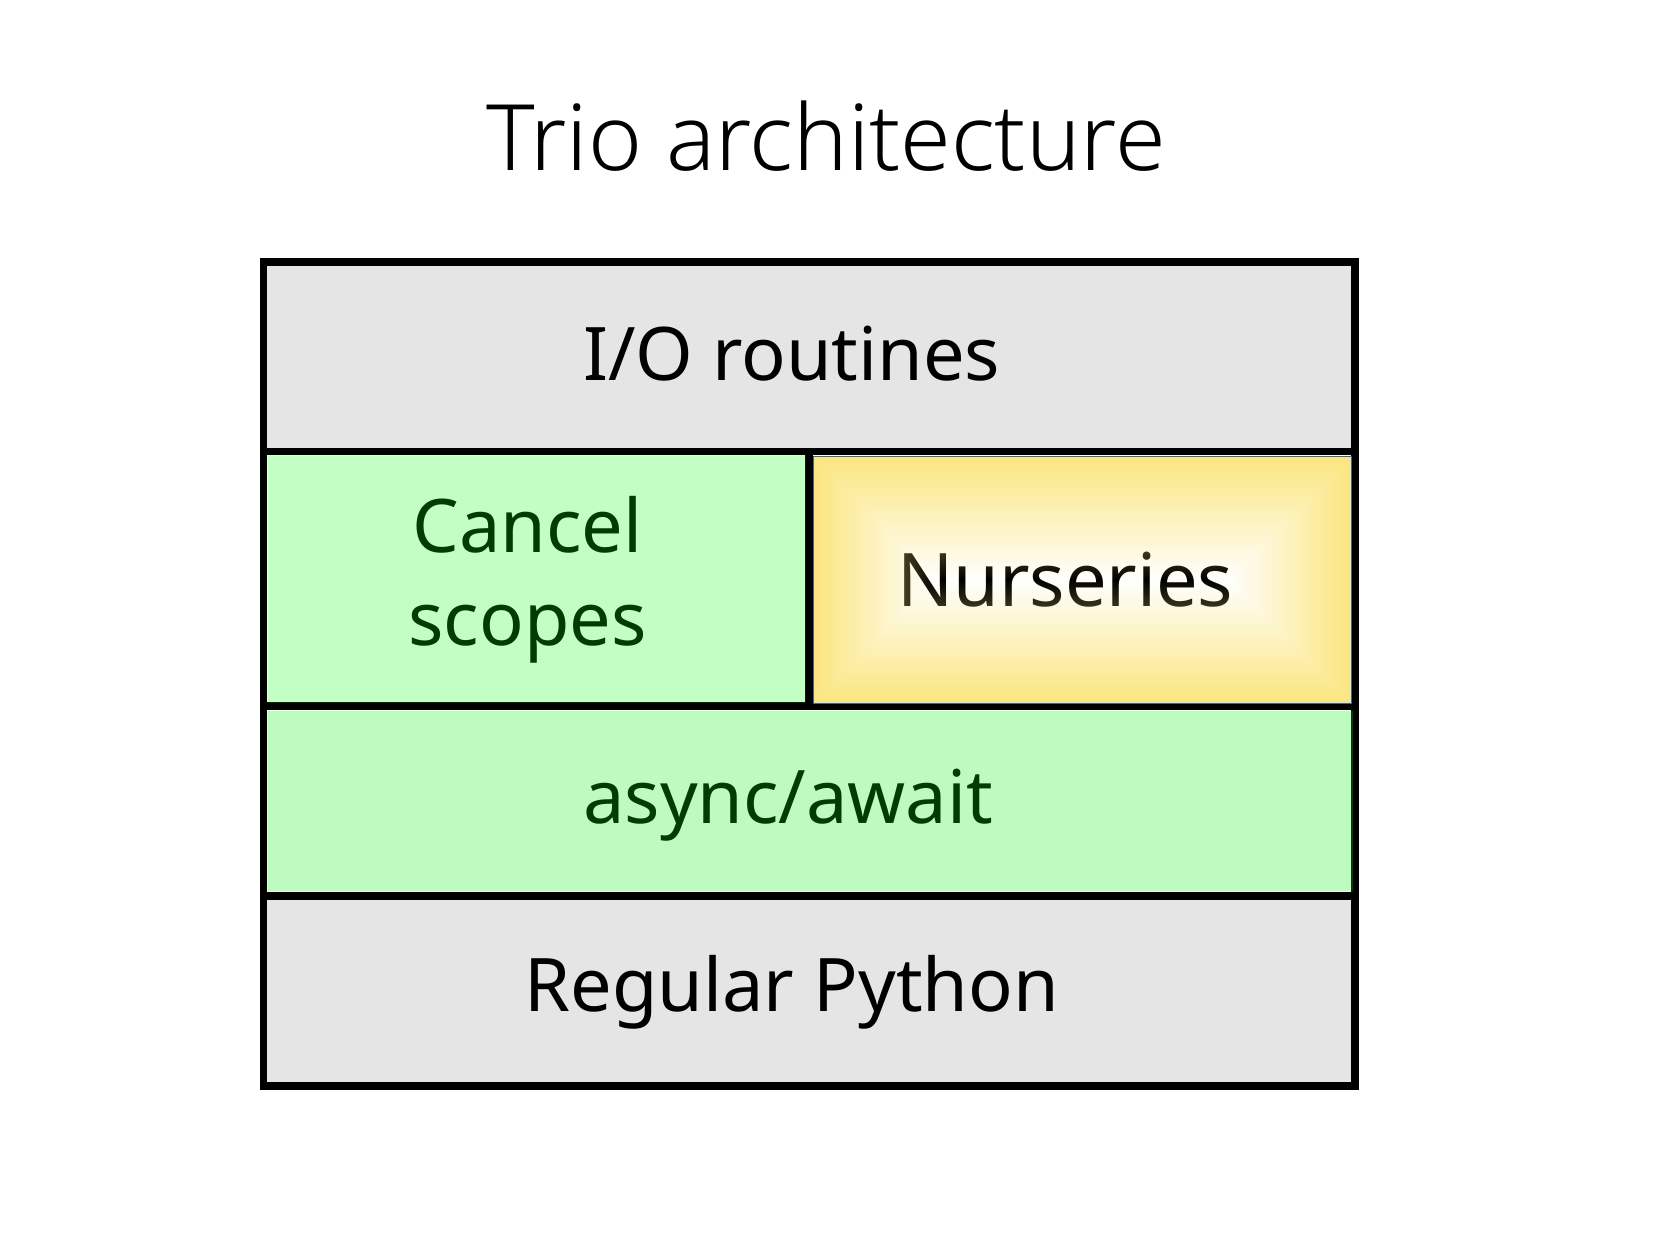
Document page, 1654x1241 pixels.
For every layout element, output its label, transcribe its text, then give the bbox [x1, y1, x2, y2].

picture [258, 256, 1360, 1092]
text_box [813, 456, 1352, 704]
text_box [267, 710, 1354, 892]
text_box [267, 455, 806, 703]
title Trio architecture [82, 31, 1571, 239]
